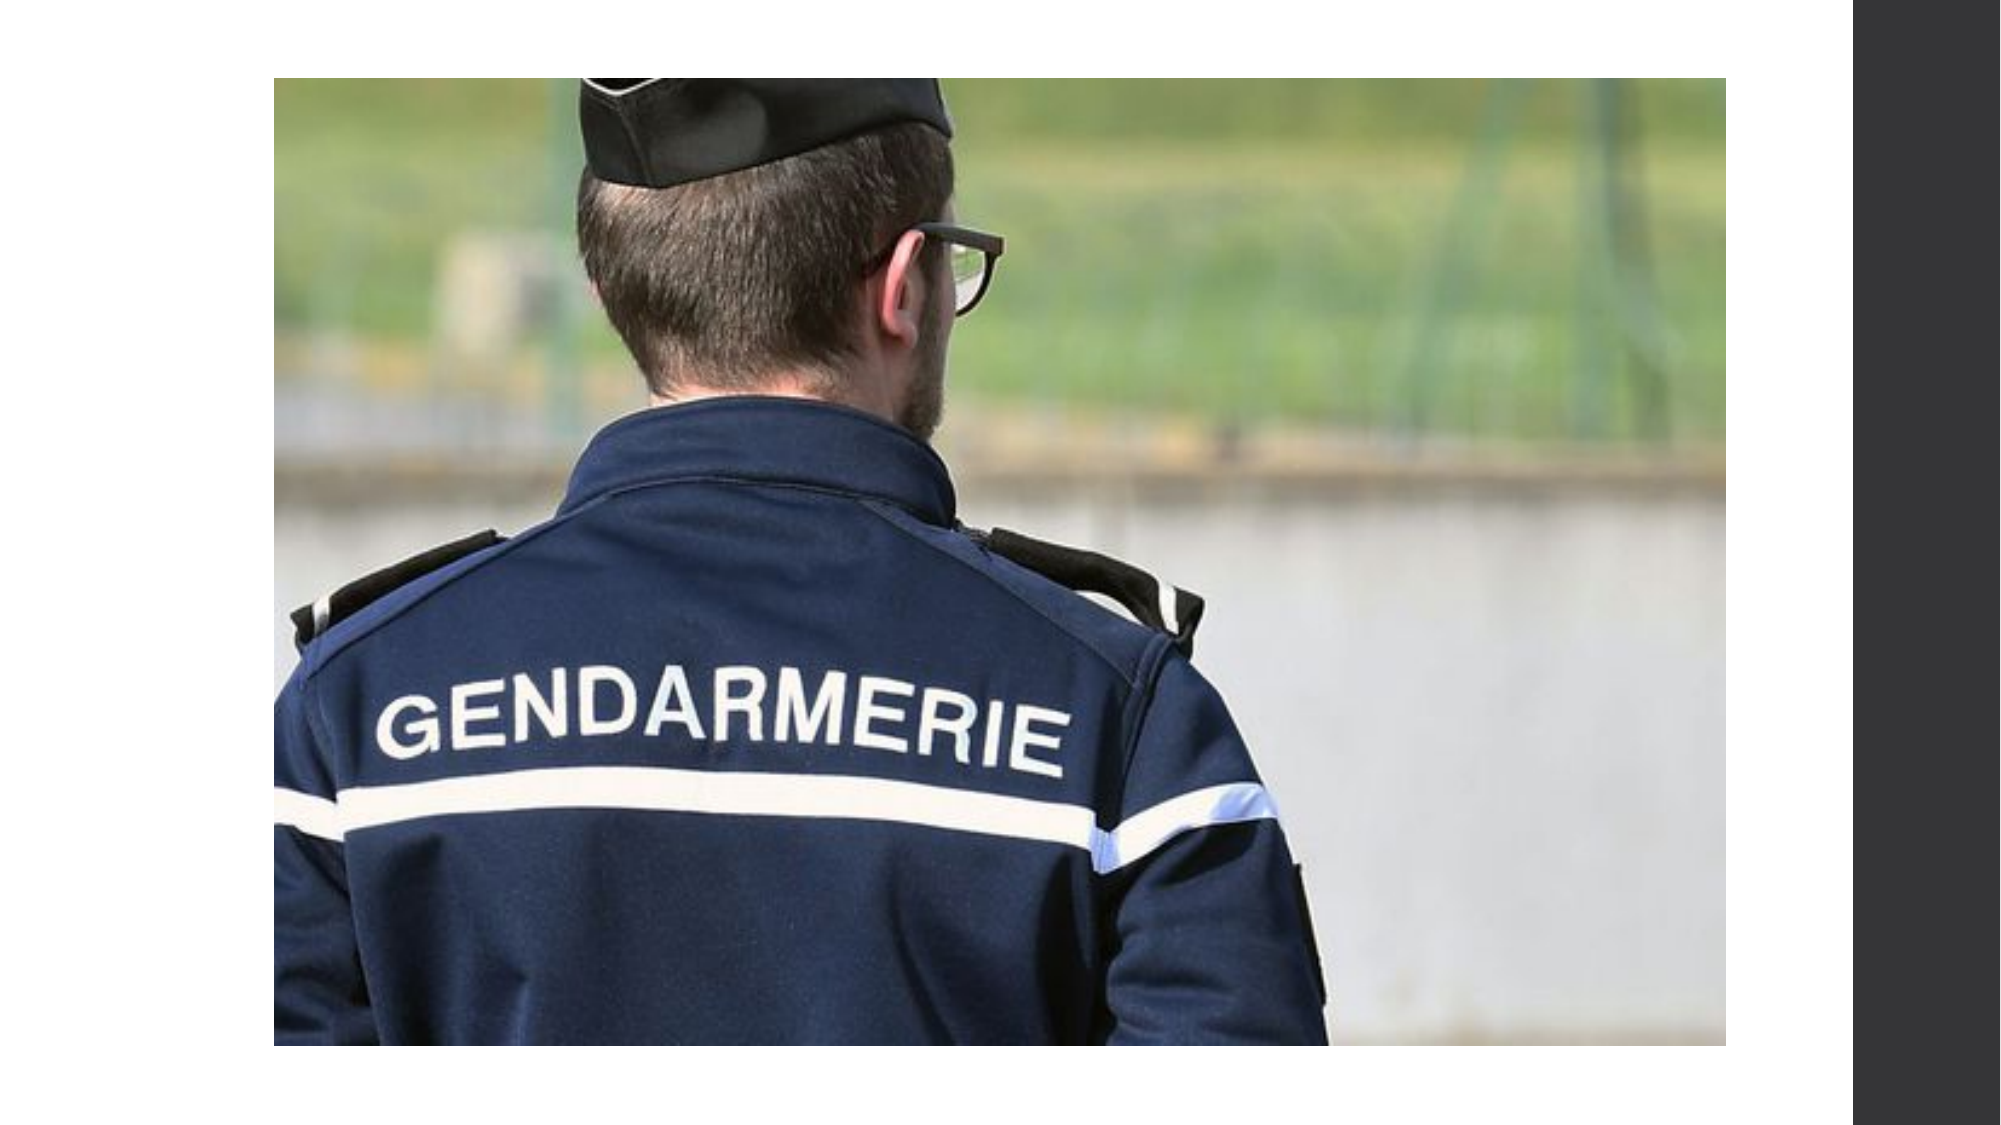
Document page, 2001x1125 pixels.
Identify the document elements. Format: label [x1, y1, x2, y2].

picture [274, 78, 1726, 1047]
